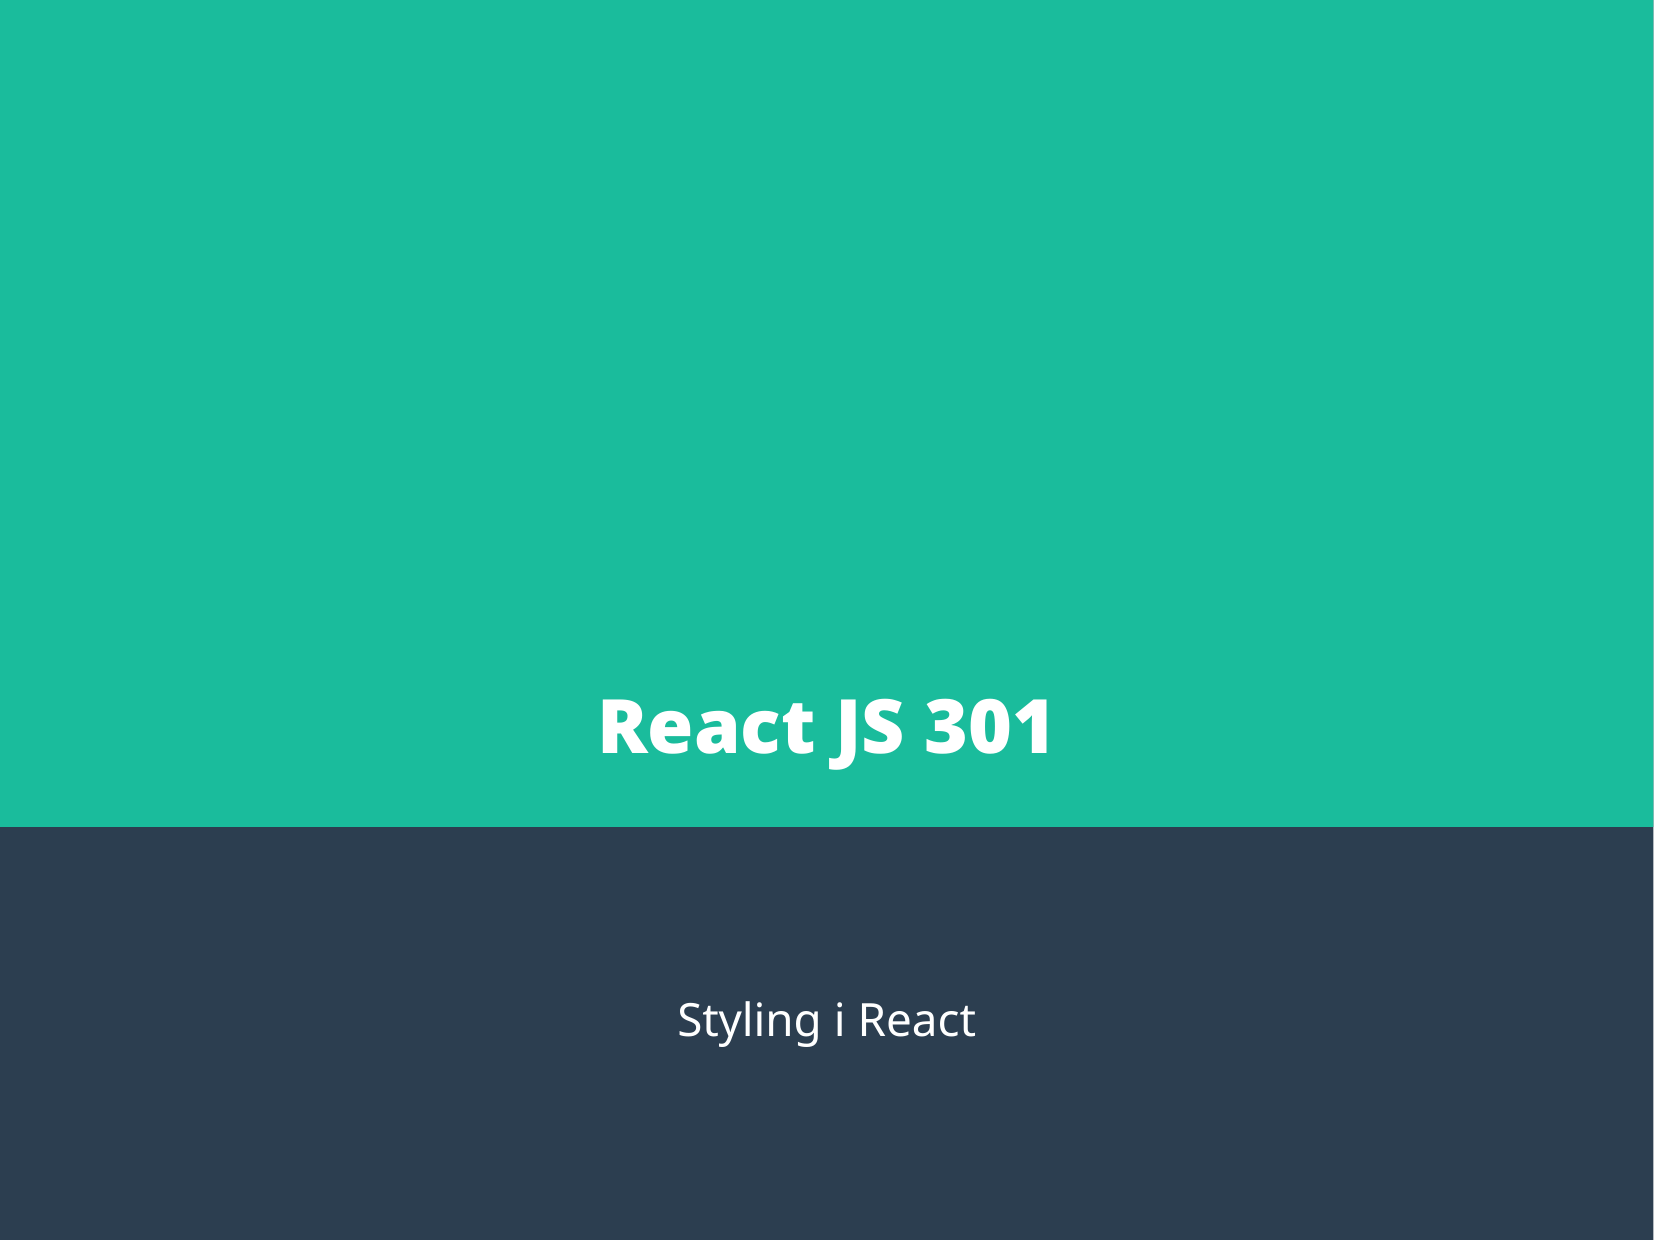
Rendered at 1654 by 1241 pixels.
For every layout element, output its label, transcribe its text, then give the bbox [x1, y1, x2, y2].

title React JS 301 [59, 620, 1595, 778]
subtitle Styling i React [59, 856, 1595, 1182]
